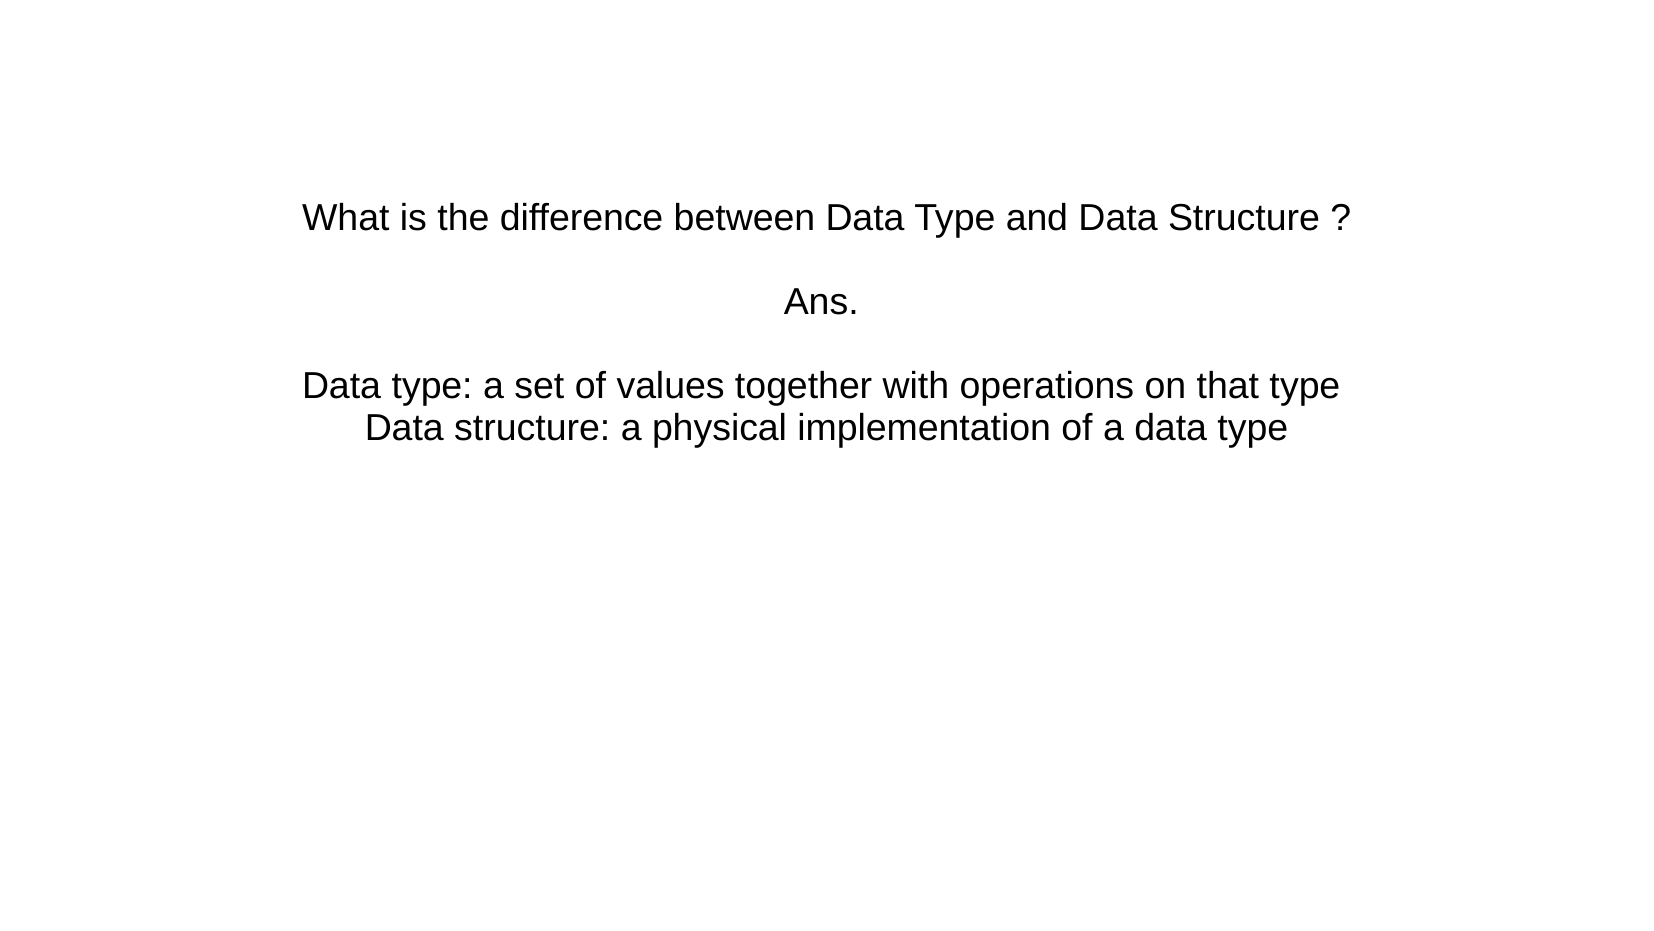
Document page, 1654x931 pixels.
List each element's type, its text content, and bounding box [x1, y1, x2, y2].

subtitle What is the difference between Data Type and Data Structure ? Ans. Data type: a set of values together with operations on that type Data structure: a physical implementation of a data type [82, 37, 1571, 757]
